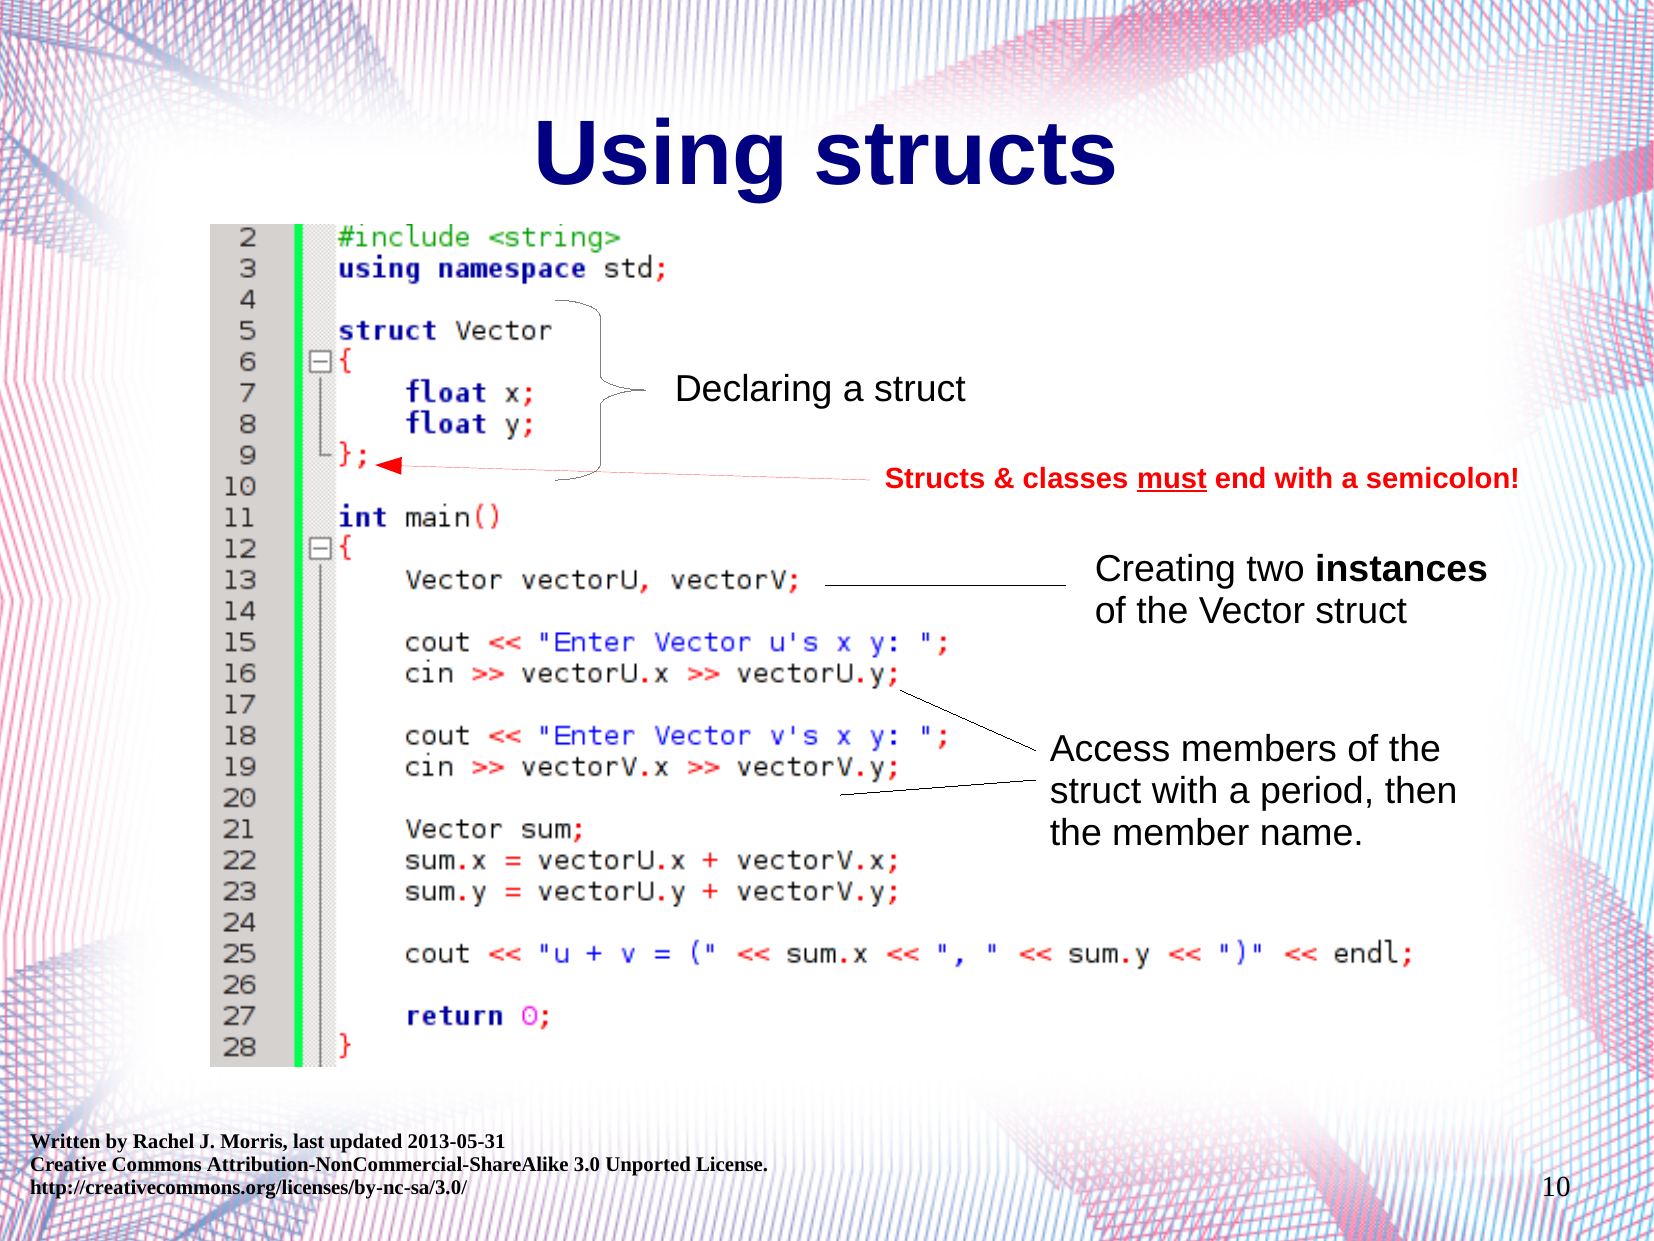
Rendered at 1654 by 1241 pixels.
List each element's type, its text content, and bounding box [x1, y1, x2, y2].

text_box Access members of the struct with a period, then the member name. [1035, 720, 1531, 861]
text_box Declaring a struct [660, 360, 1066, 432]
title Using structs [82, 49, 1571, 257]
text_box Creating two instances of the Vector struct [1080, 540, 1516, 639]
picture [0, 0, 1654, 1241]
text_box Structs & classes must end with a semicolon! [870, 454, 1582, 503]
